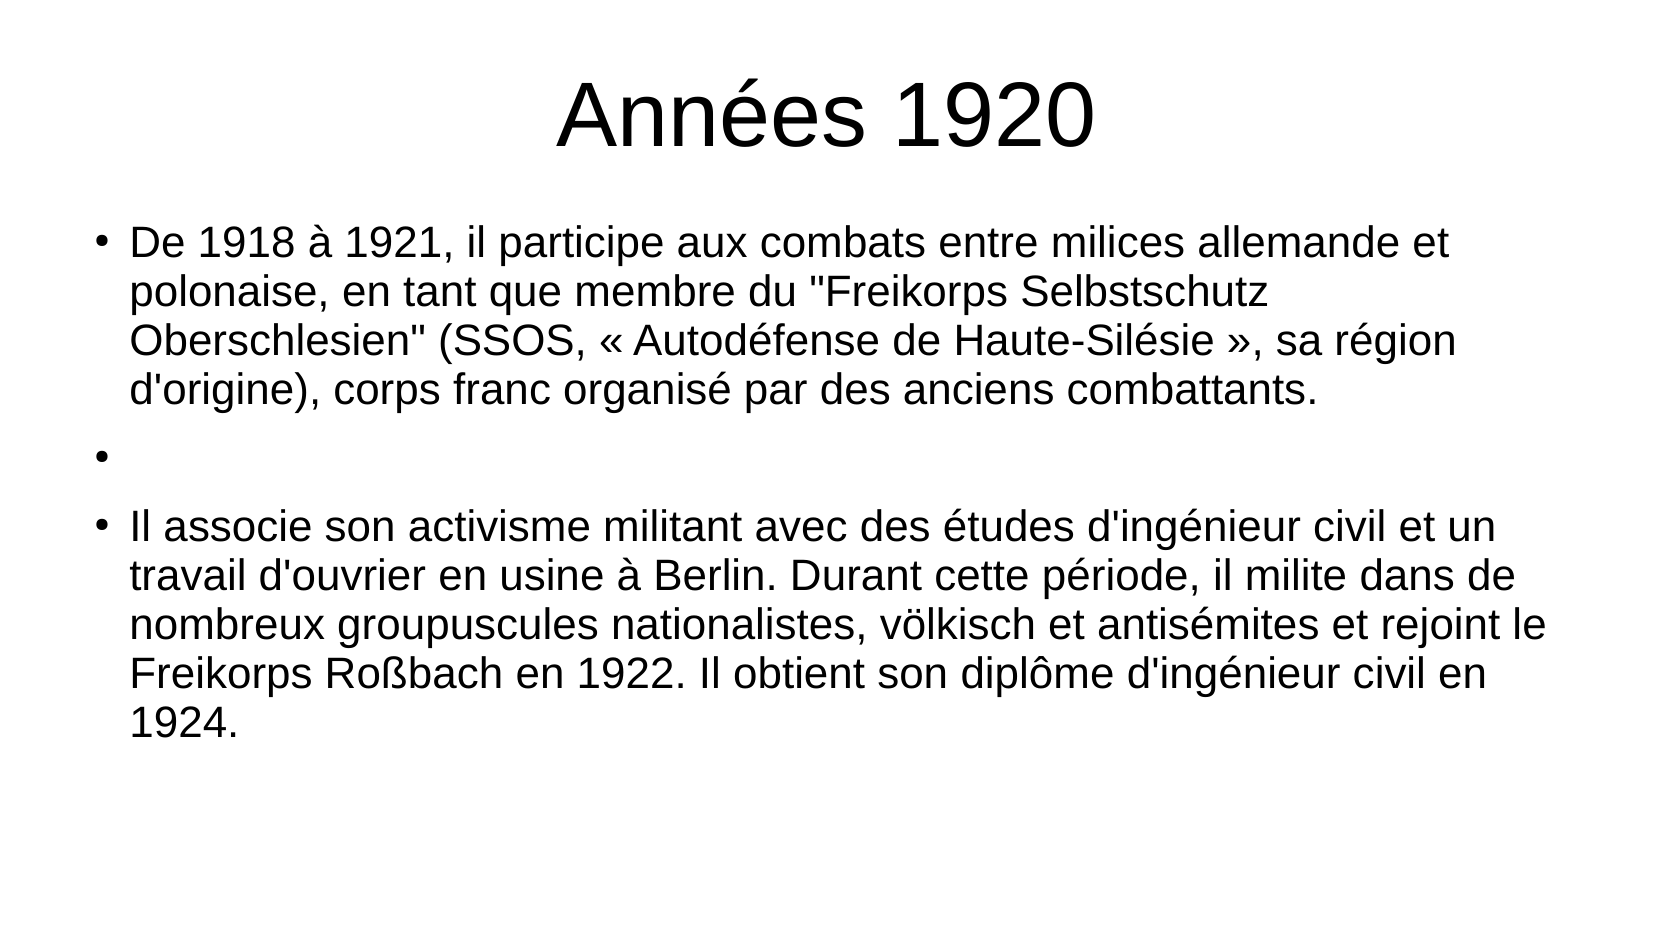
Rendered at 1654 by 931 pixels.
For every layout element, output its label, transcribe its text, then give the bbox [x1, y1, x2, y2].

title Années 1920 [82, 37, 1571, 193]
list De 1918 à 1921, il participe aux combats entre milices allemande et polonaise, en tant que membre du "Freikorps Selbstschutz Oberschlesien" (SSOS, « Autodéfense de Haute-Silésie », sa région d'origine), corps franc organisé par des anciens combattants. Il associe son activisme militant avec des études d'ingénieur civil et un travail d'ouvrier en usine à Berlin. Durant cette période, il milite dans de nombreux groupuscules nationalistes, völkisch et antisémites et rejoint le Freikorps Roßbach en 1922. Il obtient son diplôme d'ingénieur civil en 1924. [82, 217, 1571, 758]
